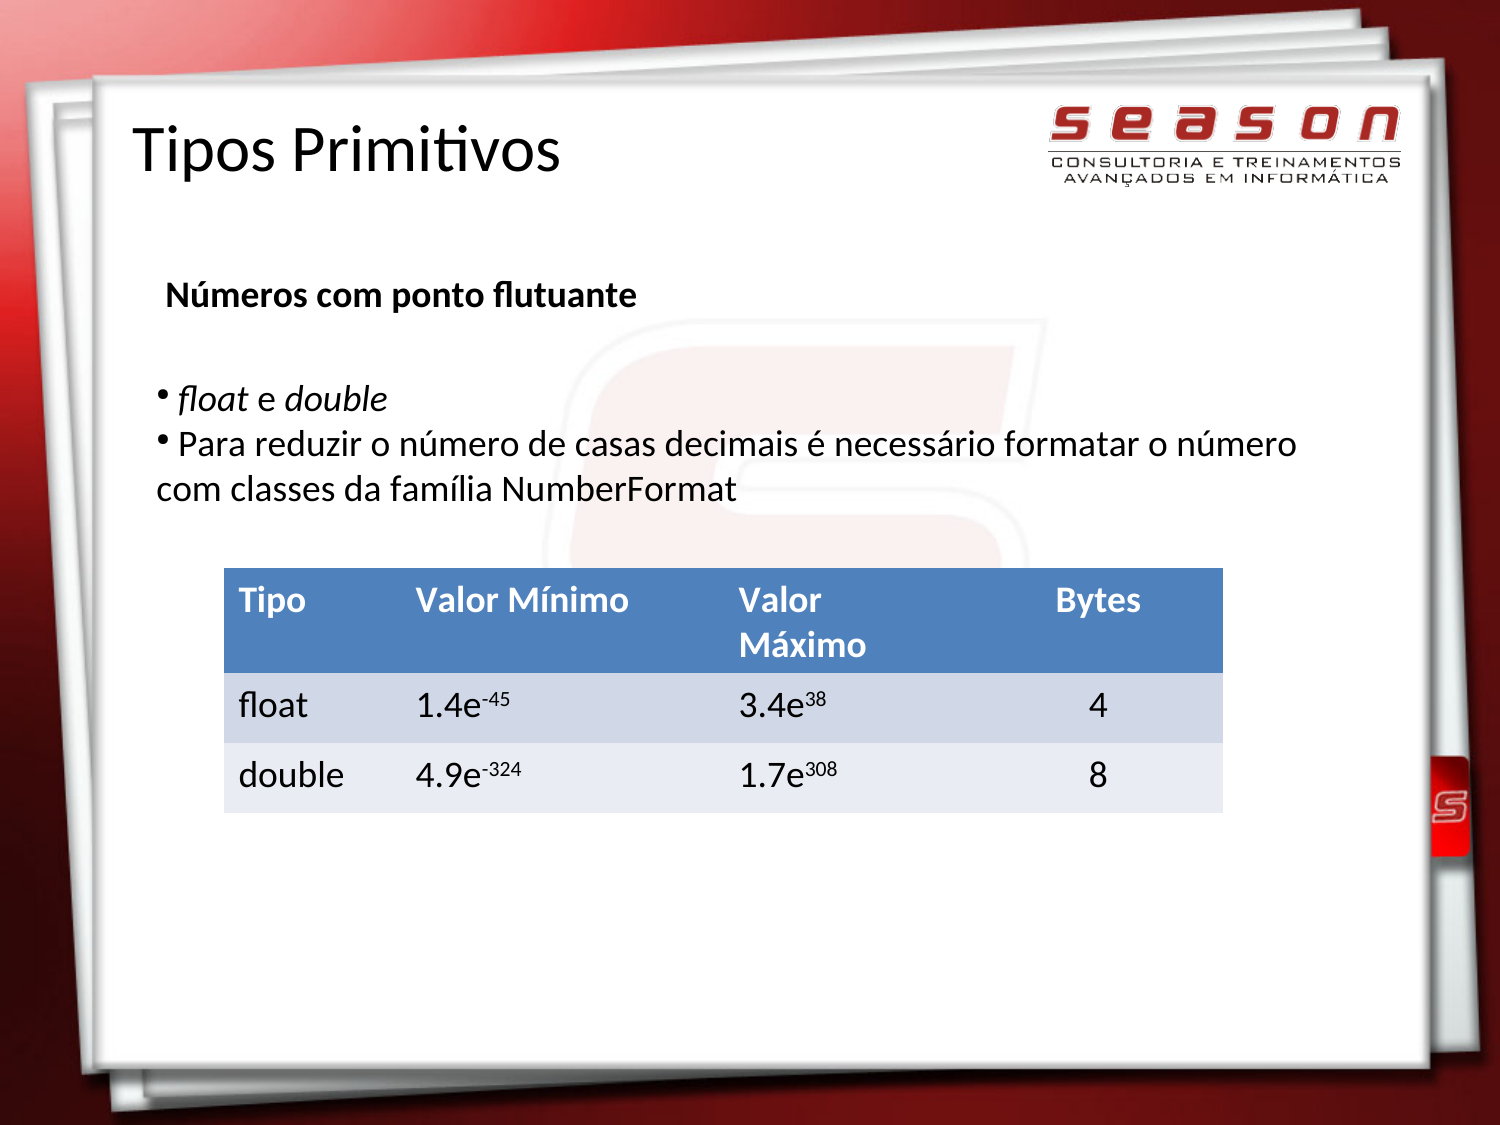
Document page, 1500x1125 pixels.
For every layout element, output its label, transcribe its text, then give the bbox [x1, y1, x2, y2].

table_cell 4 [973, 673, 1223, 743]
table_header Tipo [224, 568, 401, 673]
table_header Bytes [973, 568, 1223, 673]
table_cell 3.4e38 [723, 673, 973, 743]
table_cell double [224, 743, 401, 813]
table_header Valor Máximo [723, 568, 973, 673]
table_cell 1.4e-45 [401, 673, 723, 743]
picture [0, 0, 1500, 1125]
table_cell 1.7e308 [723, 743, 973, 813]
table_cell 4.9e-324 [401, 743, 723, 813]
table_header Valor Mínimo [401, 568, 723, 673]
table_cell float [224, 673, 401, 743]
title Tipos Primitivos [118, 33, 1394, 257]
table_cell 8 [973, 743, 1223, 813]
text_box Números com ponto flutuante [165, 246, 1359, 338]
text_box float e double Para reduzir o número de casas decimais é necessário formatar o número com classes da família NumberFormat [141, 366, 1359, 517]
